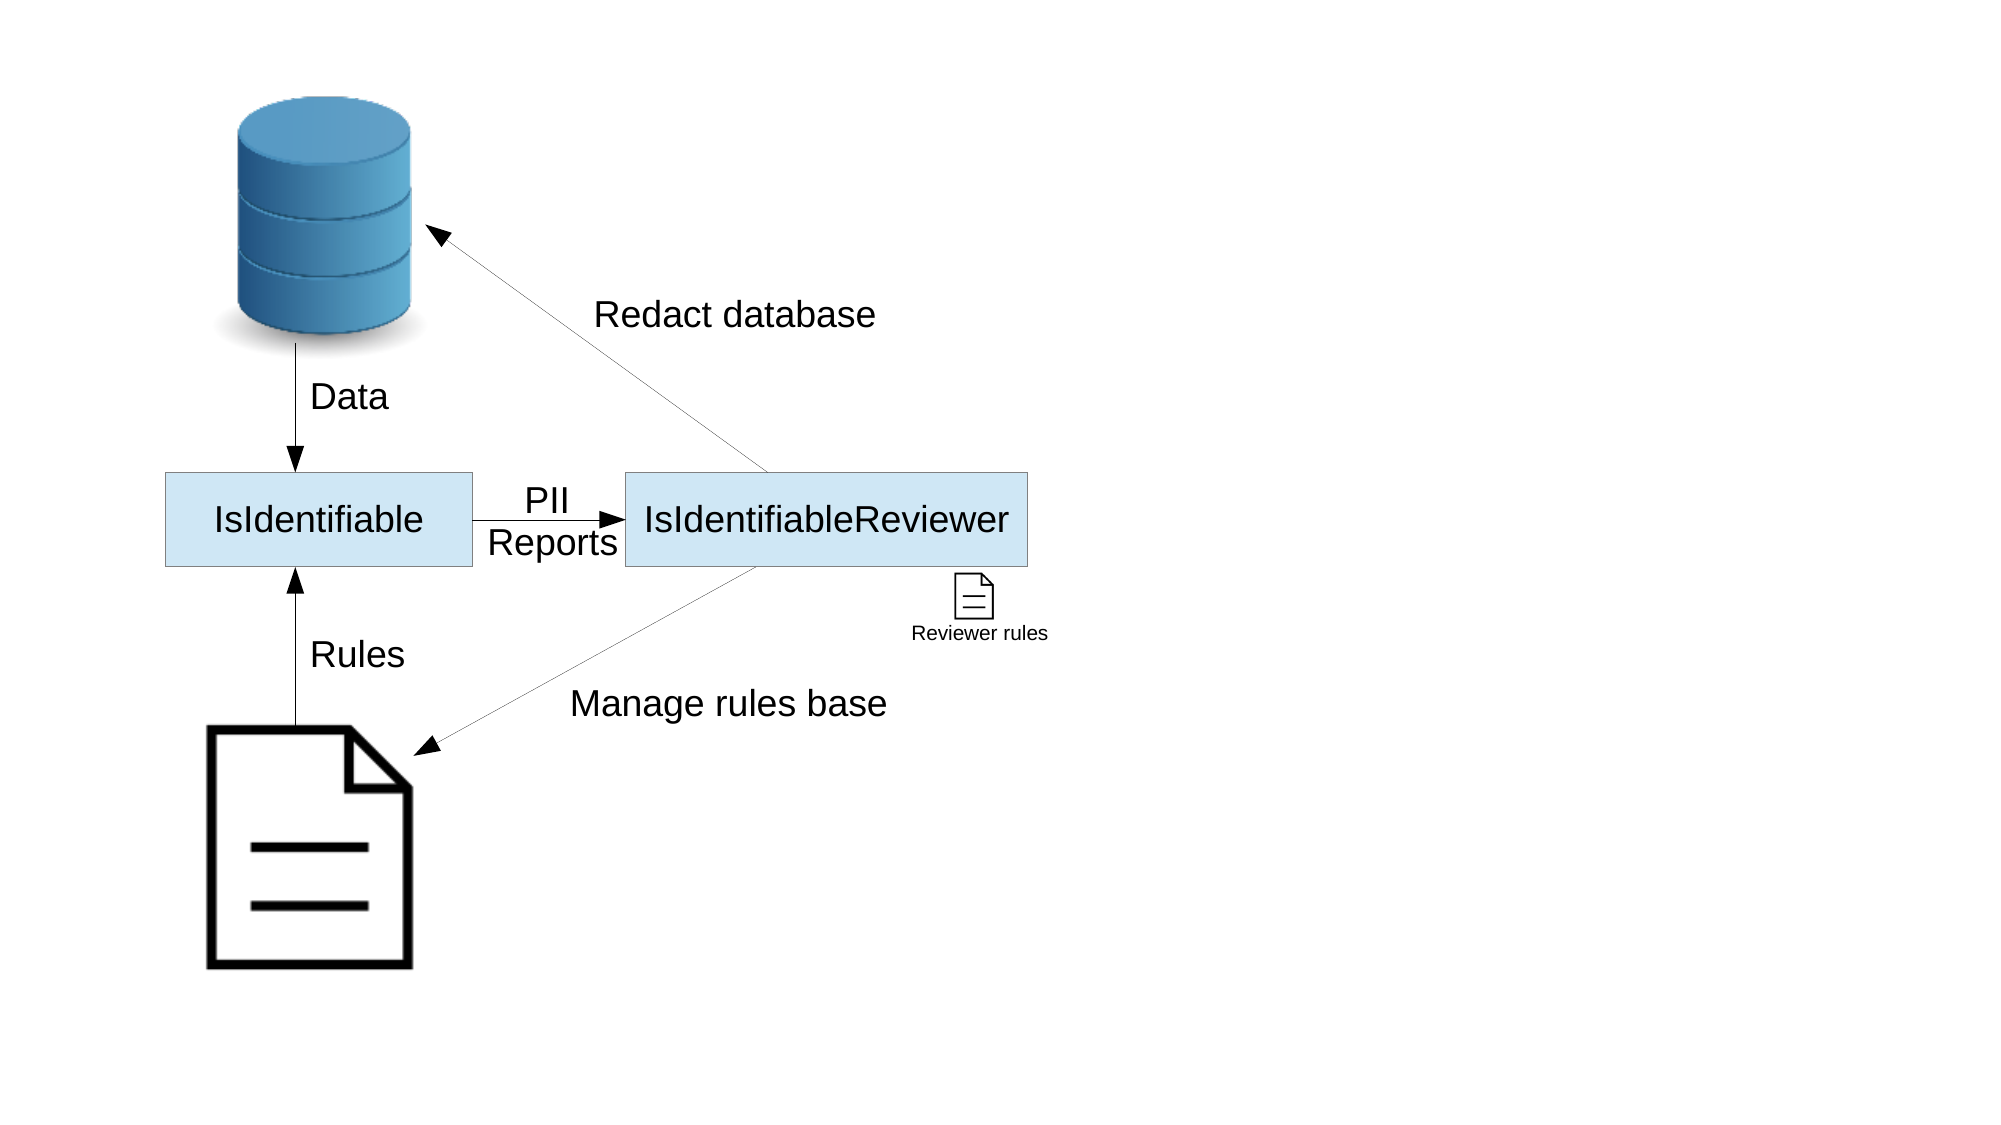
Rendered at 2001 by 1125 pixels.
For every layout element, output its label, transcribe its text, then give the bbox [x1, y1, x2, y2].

text_box Redact database [578, 285, 892, 343]
text_box IsIdentifiable [165, 472, 472, 567]
picture [188, 50, 473, 367]
text_box Reviewer rules [896, 614, 1063, 652]
text_box Rules [295, 625, 438, 725]
text_box PII Reports [472, 472, 709, 572]
text_box IsIdentifiableReviewer [709, 472, 1028, 567]
text_box Data [295, 368, 404, 426]
picture [944, 566, 1004, 614]
text_box Manage rules base [555, 675, 903, 733]
picture [153, 691, 467, 1004]
